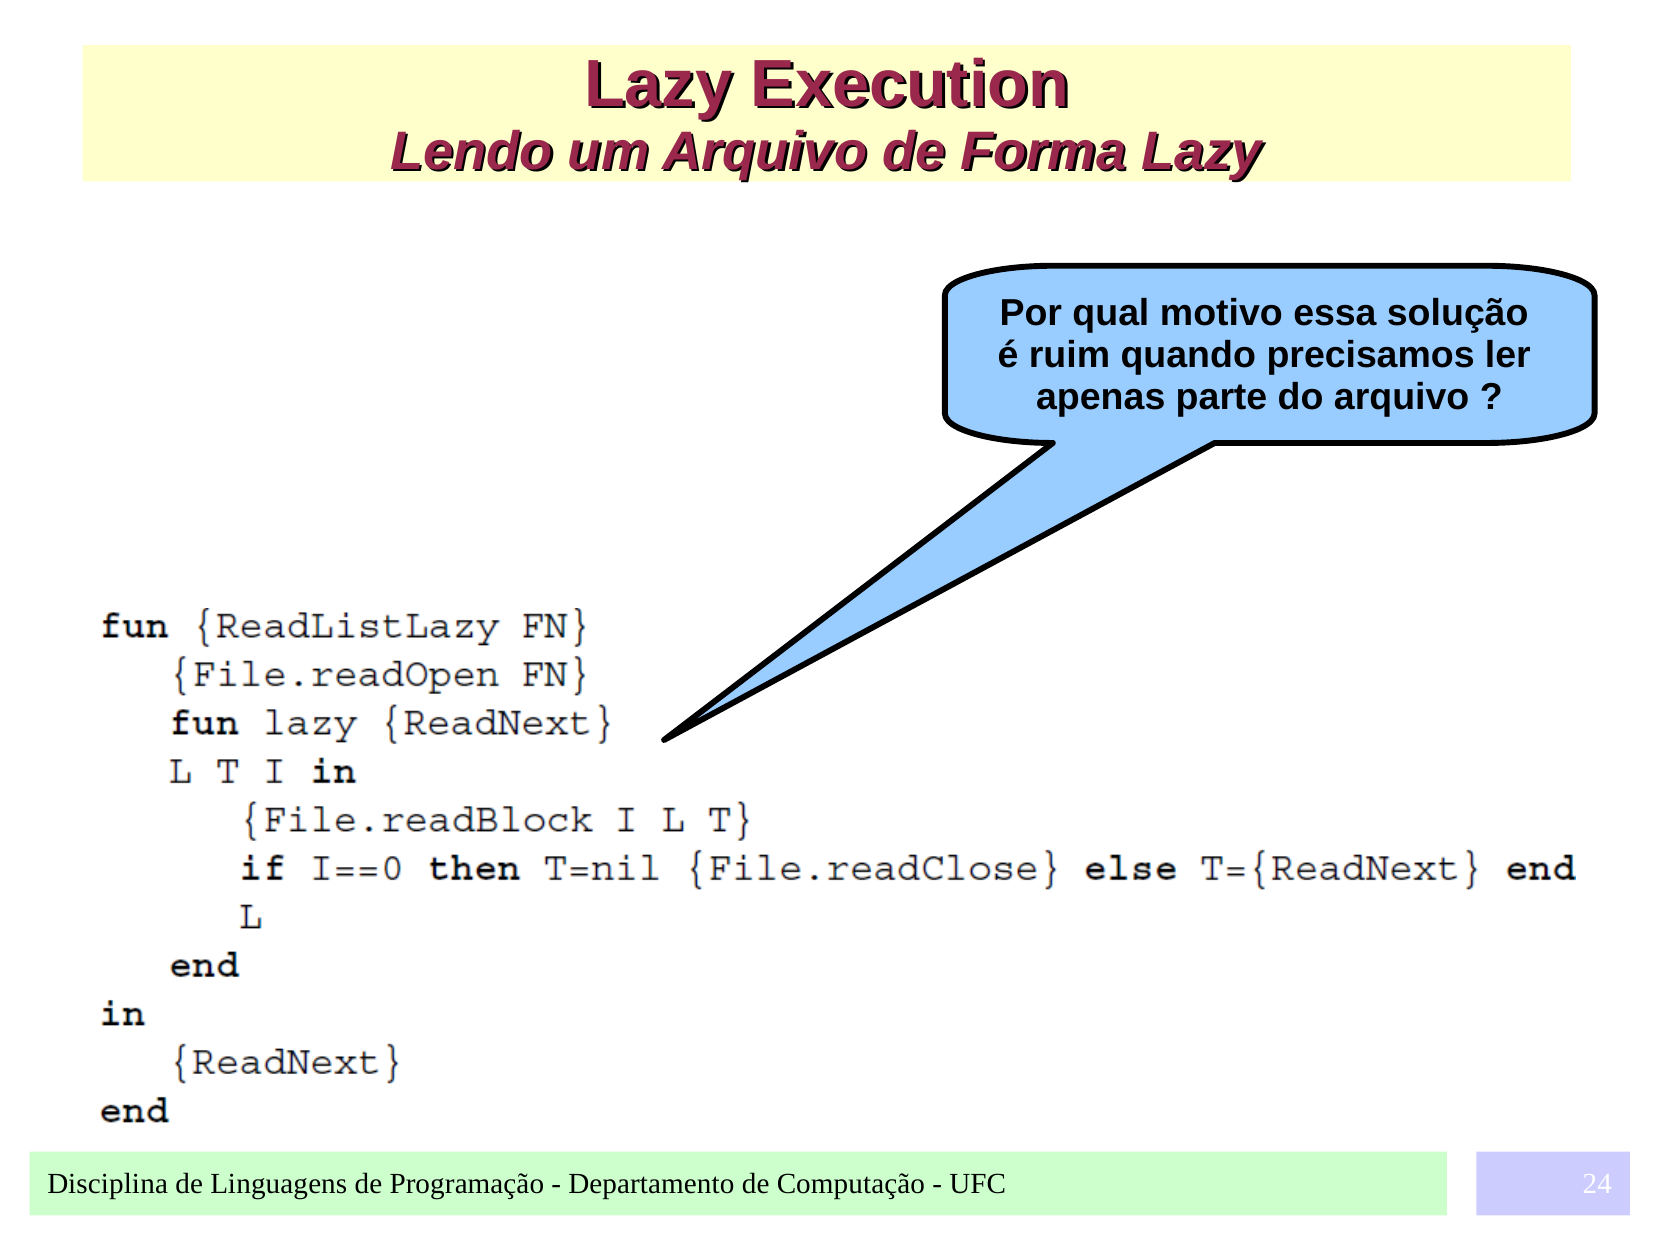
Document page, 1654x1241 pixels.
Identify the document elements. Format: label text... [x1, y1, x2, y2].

title Lazy Execution Lendo um Arquivo de Forma Lazy [82, 45, 1571, 182]
text_box Por qual motivo essa solução é ruim quando precisamos ler apenas parte do arquivo ? [664, 265, 1595, 740]
picture [88, 608, 1576, 1135]
